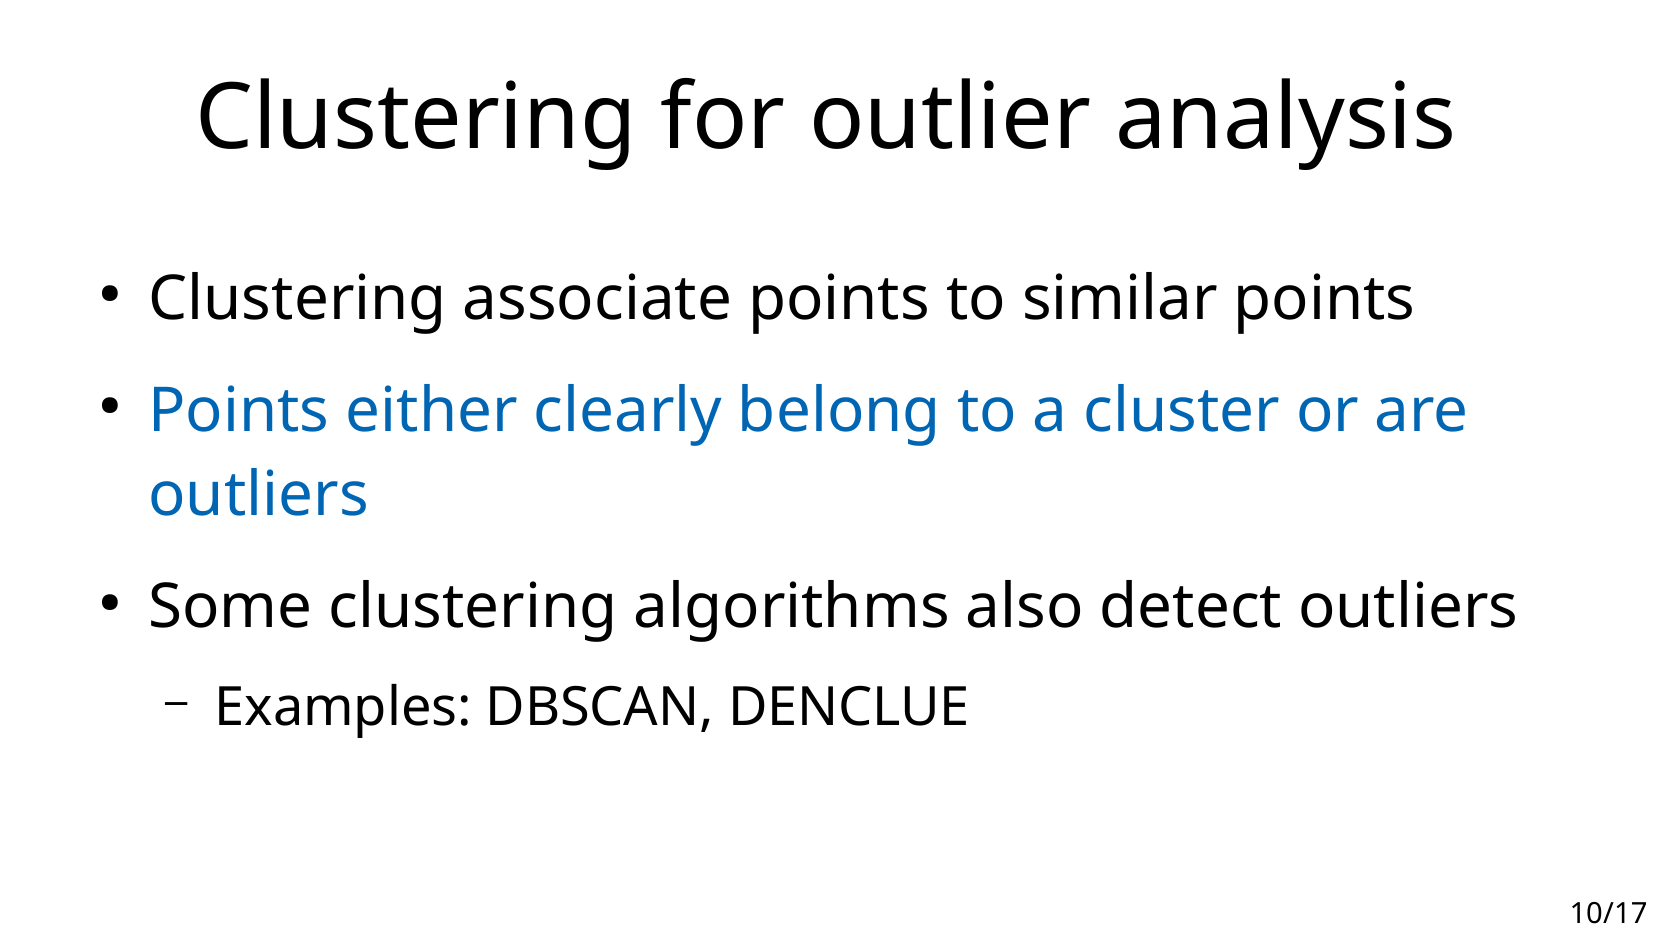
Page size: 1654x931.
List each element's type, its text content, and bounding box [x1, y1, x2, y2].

title Clustering for outlier analysis [82, 1, 1571, 226]
list Clustering associate points to similar points Points either clearly belong to a cluster or are outliers Some clustering algorithms also detect outliers Examples: DBSCAN, DENCLUE [82, 253, 1571, 793]
